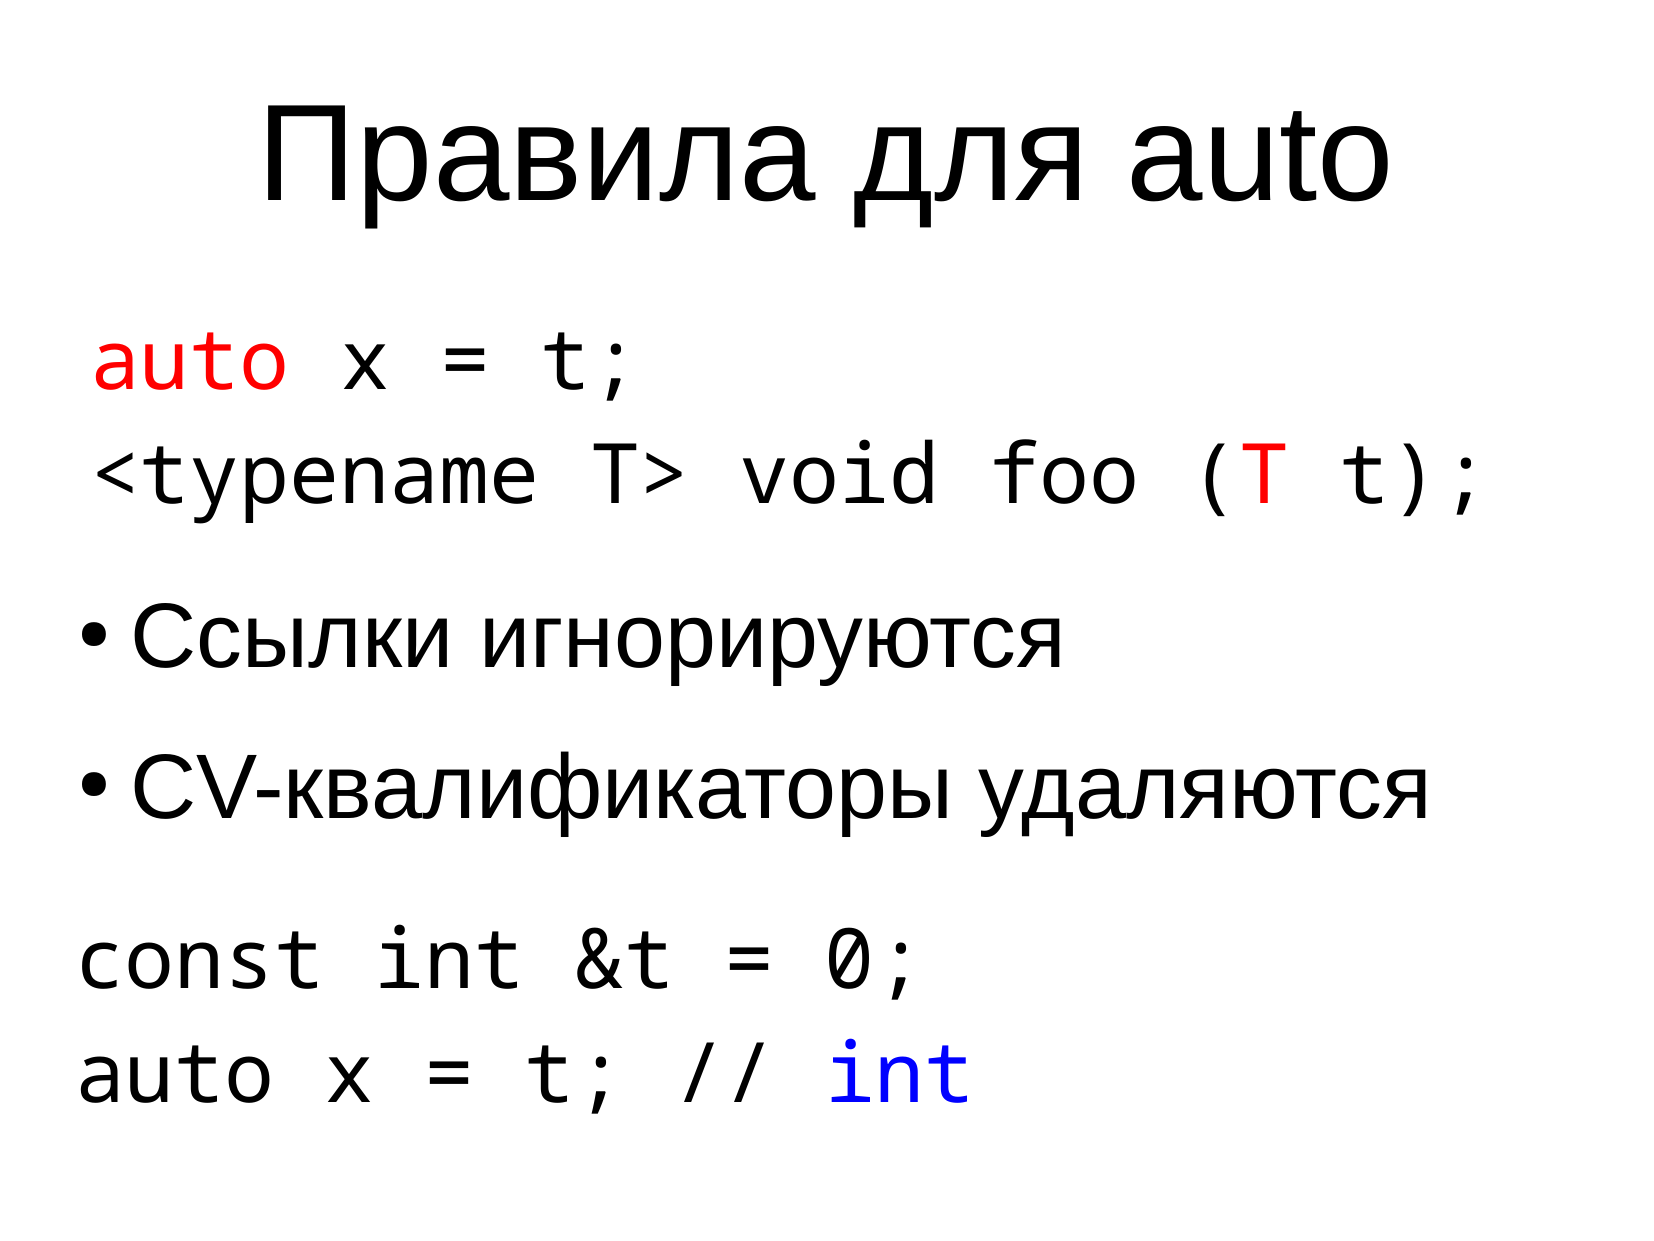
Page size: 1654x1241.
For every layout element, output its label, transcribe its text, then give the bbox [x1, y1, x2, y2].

list Ссылки игнорируются CV-квалификаторы удаляются [60, 585, 1549, 916]
list auto x = t; <typename T> void foo (T t); [90, 300, 1613, 571]
title Правила для auto [82, 49, 1571, 257]
list const int &t = 0; auto x = t; // int [75, 900, 1613, 1186]
